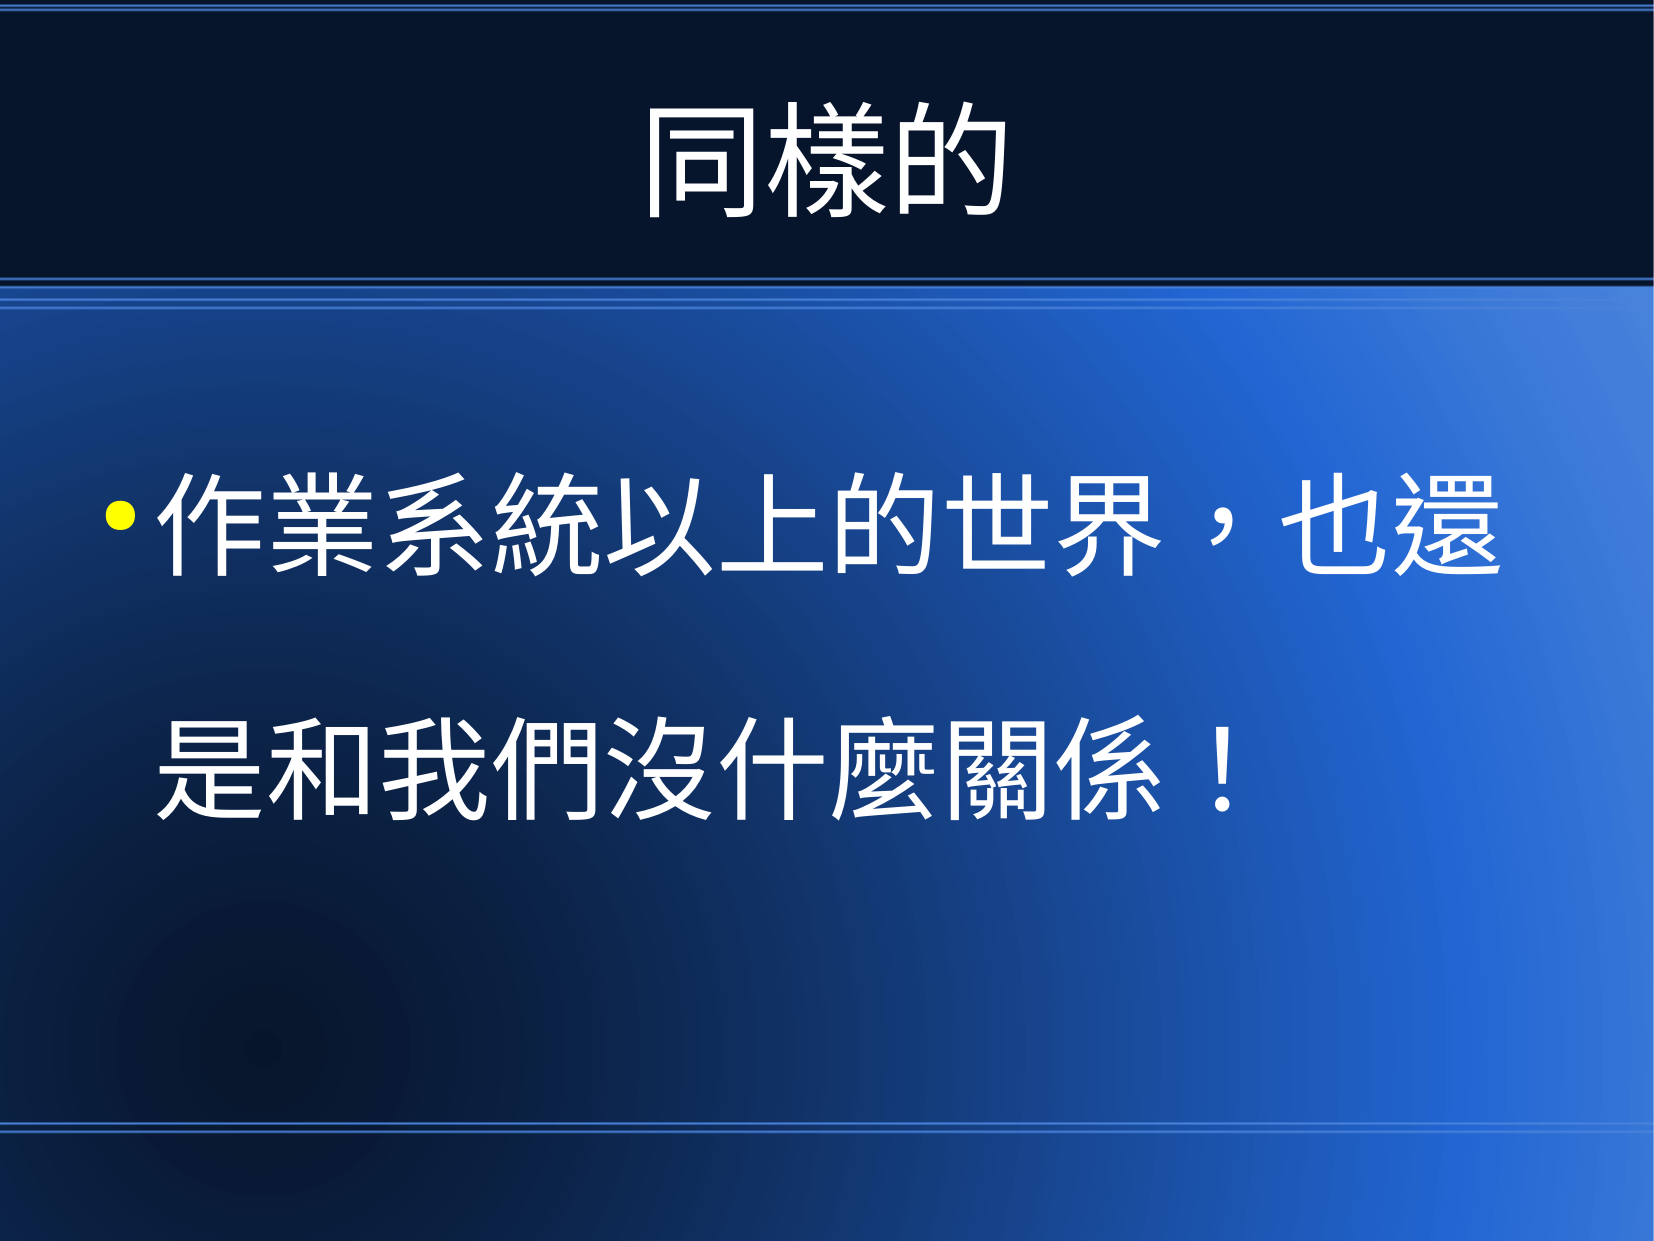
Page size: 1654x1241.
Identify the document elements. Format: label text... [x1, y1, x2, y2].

title 同樣的 [82, 49, 1571, 257]
list 作業系統以上的世界，也還是和我們沒什麼關係！ [82, 355, 1571, 1241]
picture [0, 0, 1654, 1241]
